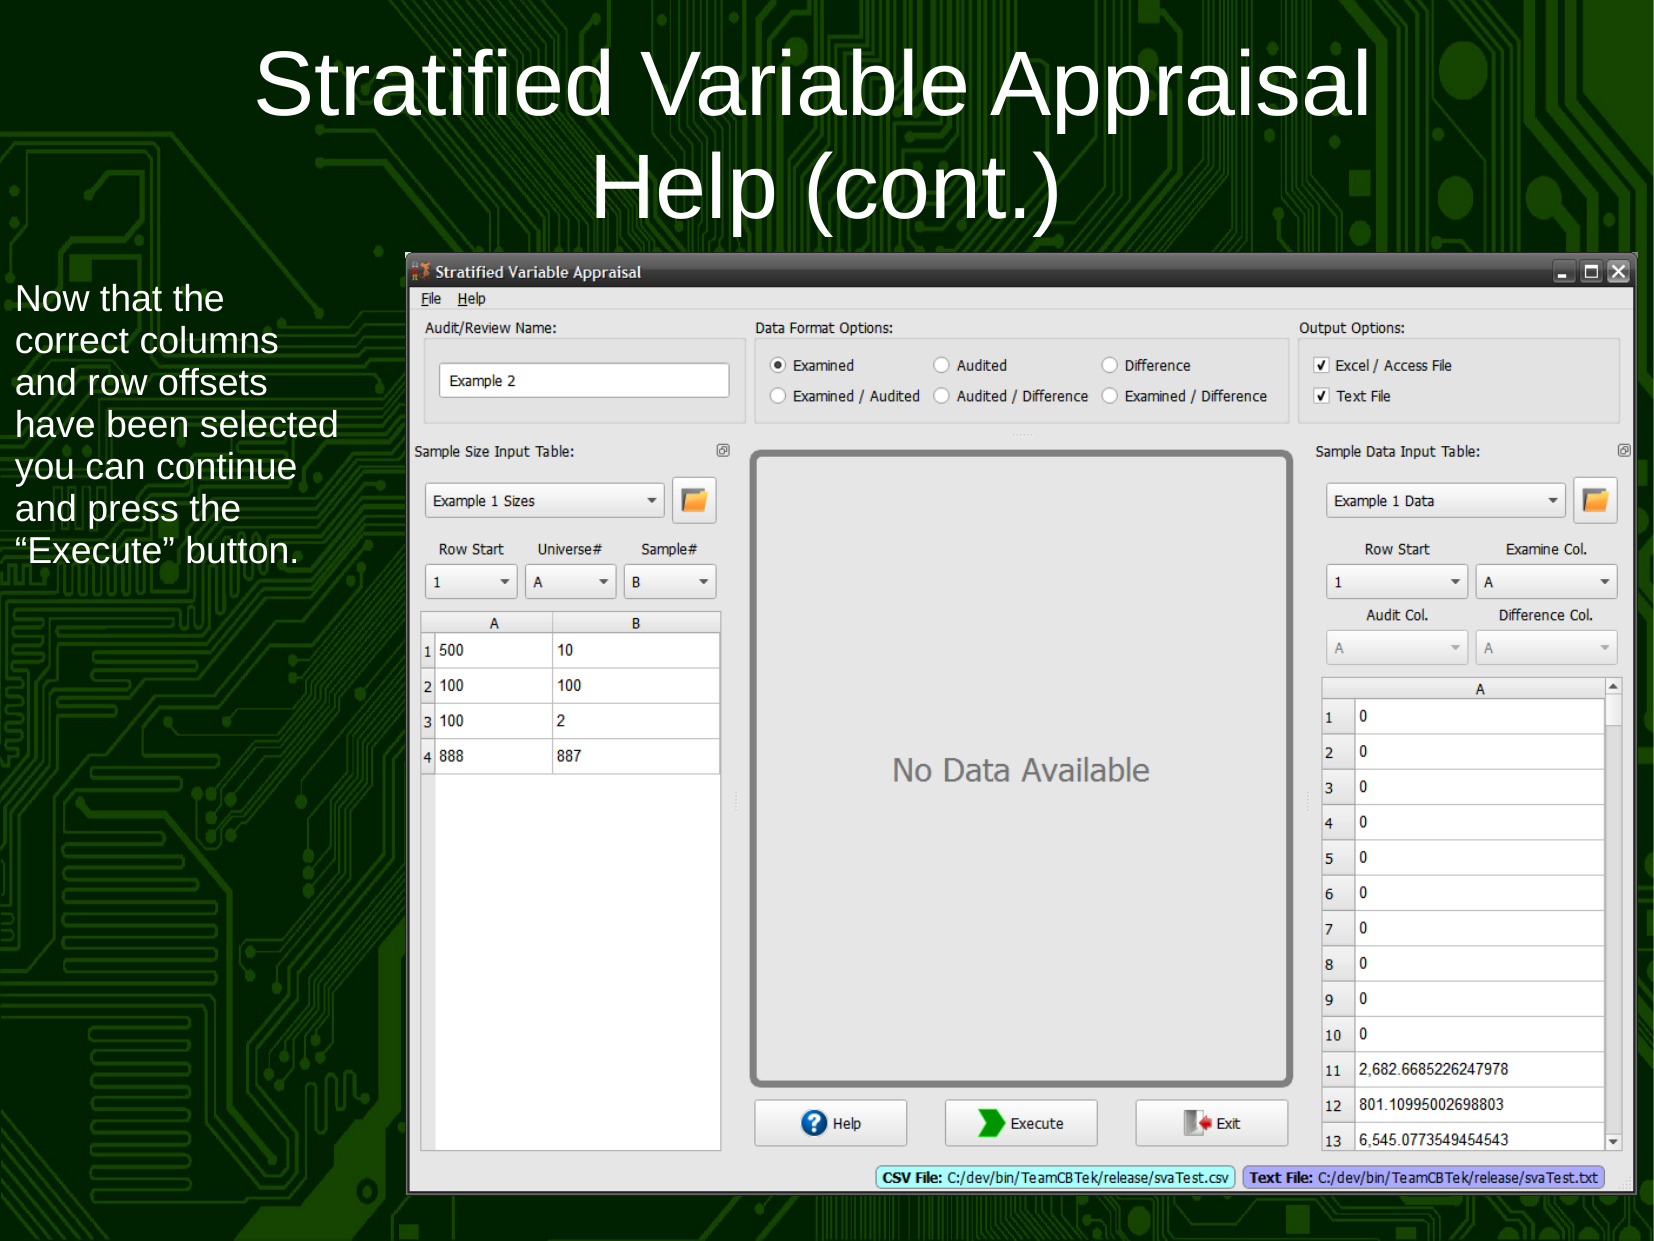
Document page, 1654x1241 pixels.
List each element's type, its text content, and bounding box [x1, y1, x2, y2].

picture [0, 0, 1654, 1241]
title Stratified Variable Appraisal Help (cont.) [82, 31, 1571, 239]
text_box Now that the correct columns and row offsets have been selected you can continue and press the “Execute” button. [0, 270, 361, 1231]
